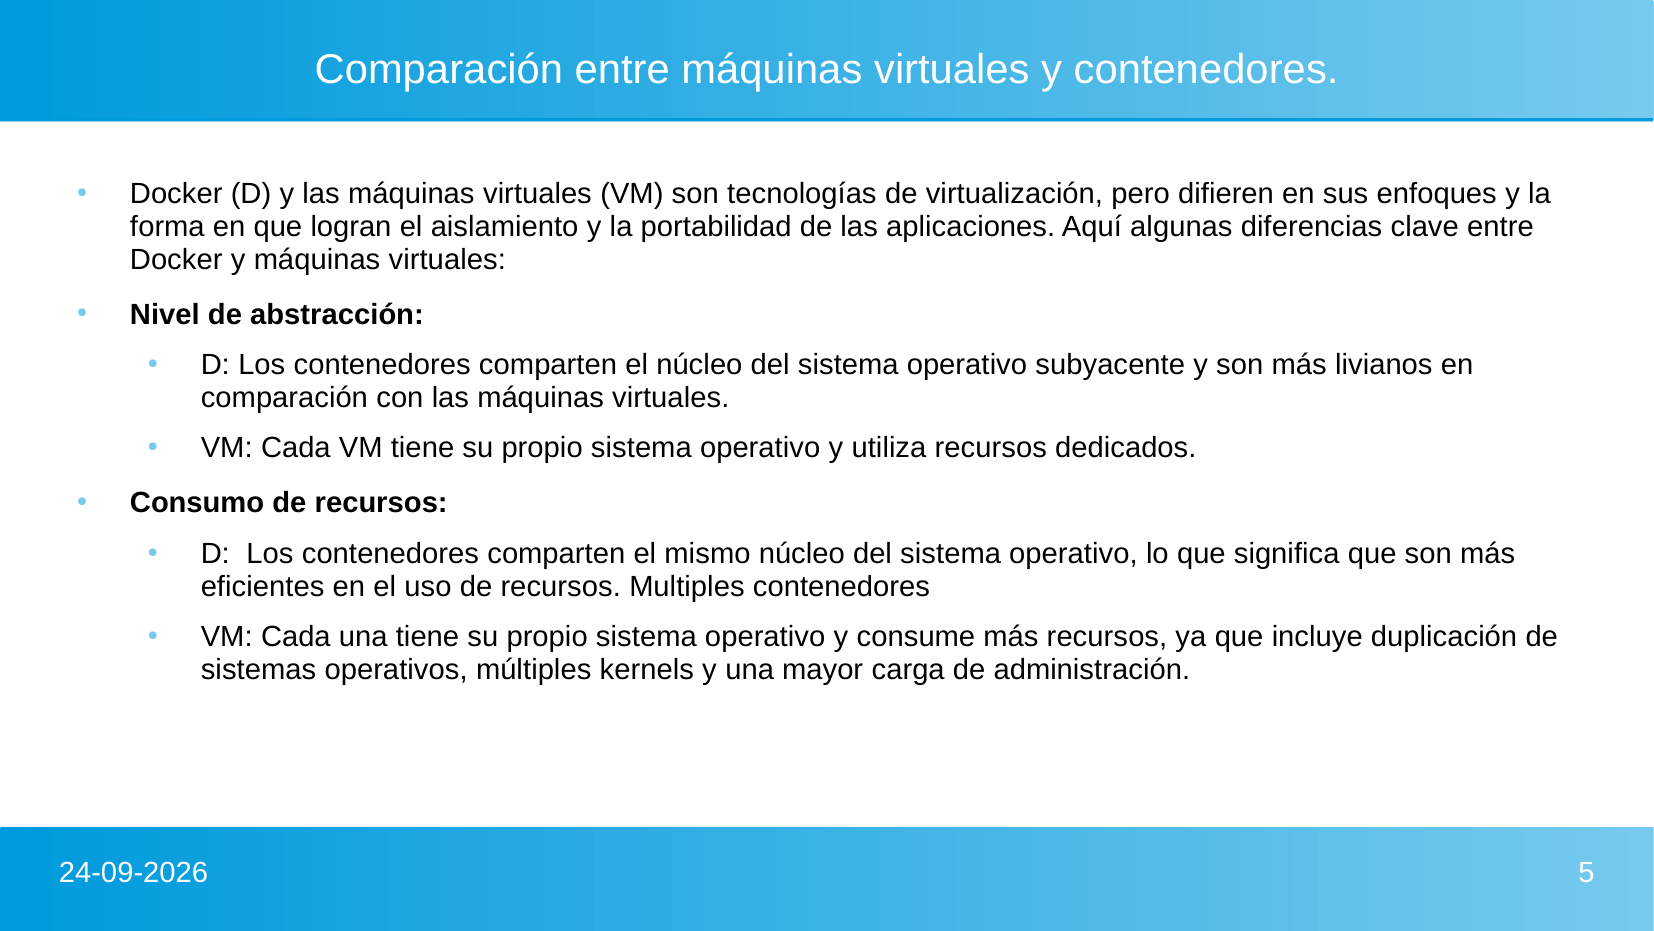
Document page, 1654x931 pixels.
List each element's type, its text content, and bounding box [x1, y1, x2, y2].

list Docker (D) y las máquinas virtuales (VM) son tecnologías de virtualización, pero difieren en sus enfoques y la forma en que logran el aislamiento y la portabilidad de las aplicaciones. Aquí algunas diferencias clave entre Docker y máquinas virtuales: Nivel de abstracción: D: Los contenedores comparten el núcleo del sistema operativo subyacente y son más livianos en comparación con las máquinas virtuales. VM: Cada VM tiene su propio sistema operativo y utiliza recursos dedicados. Consumo de recursos: D: Los contenedores comparten el mismo núcleo del sistema operativo, lo que significa que son más eficientes en el uso de recursos. Multiples contenedores VM: Cada una tiene su propio sistema operativo y consume más recursos, ya que incluye duplicación de sistemas operativos, múltiples kernels y una mayor carga de administración. [59, 177, 1595, 768]
title Comparación entre máquinas virtuales y contenedores. [59, 29, 1595, 108]
